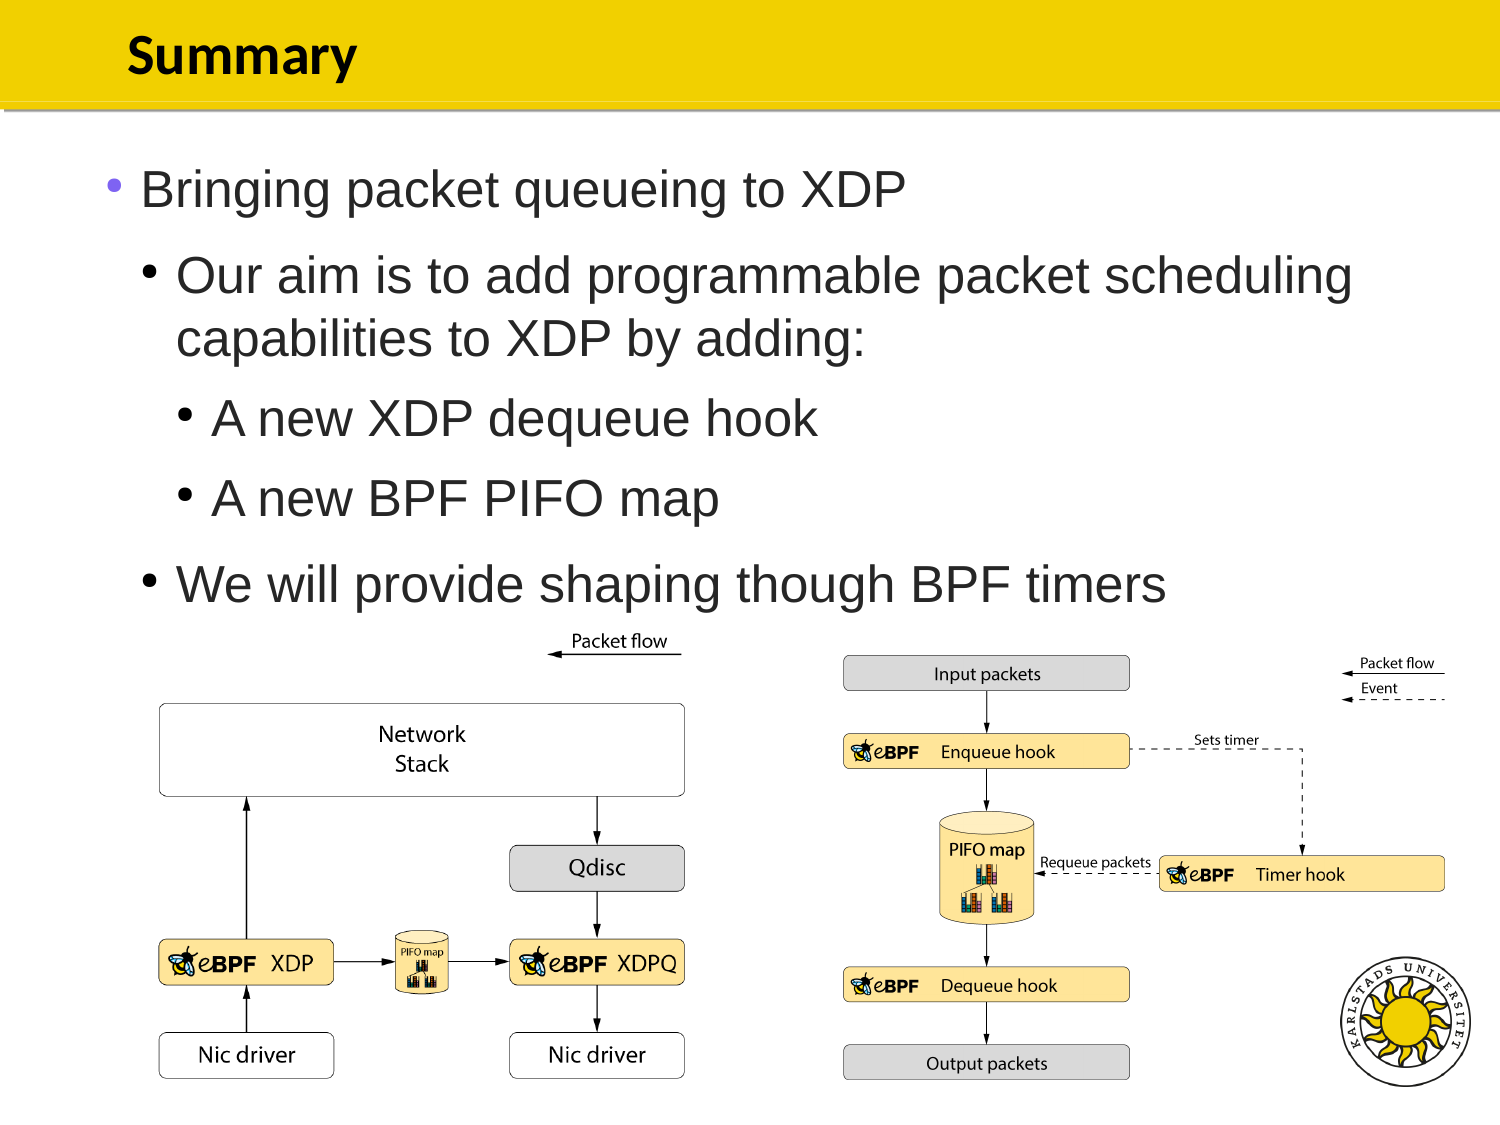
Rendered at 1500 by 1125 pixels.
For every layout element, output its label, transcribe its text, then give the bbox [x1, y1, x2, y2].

title Summary [112, 0, 1388, 75]
picture [843, 655, 1471, 1095]
list Bringing packet queueing to XDP Our aim is to add programmable packet scheduling capabilities to XDP by adding: A new XDP dequeue hook A new BPF PIFO map We will provide shaping though BPF timers [90, 75, 1471, 991]
picture [158, 630, 685, 1079]
